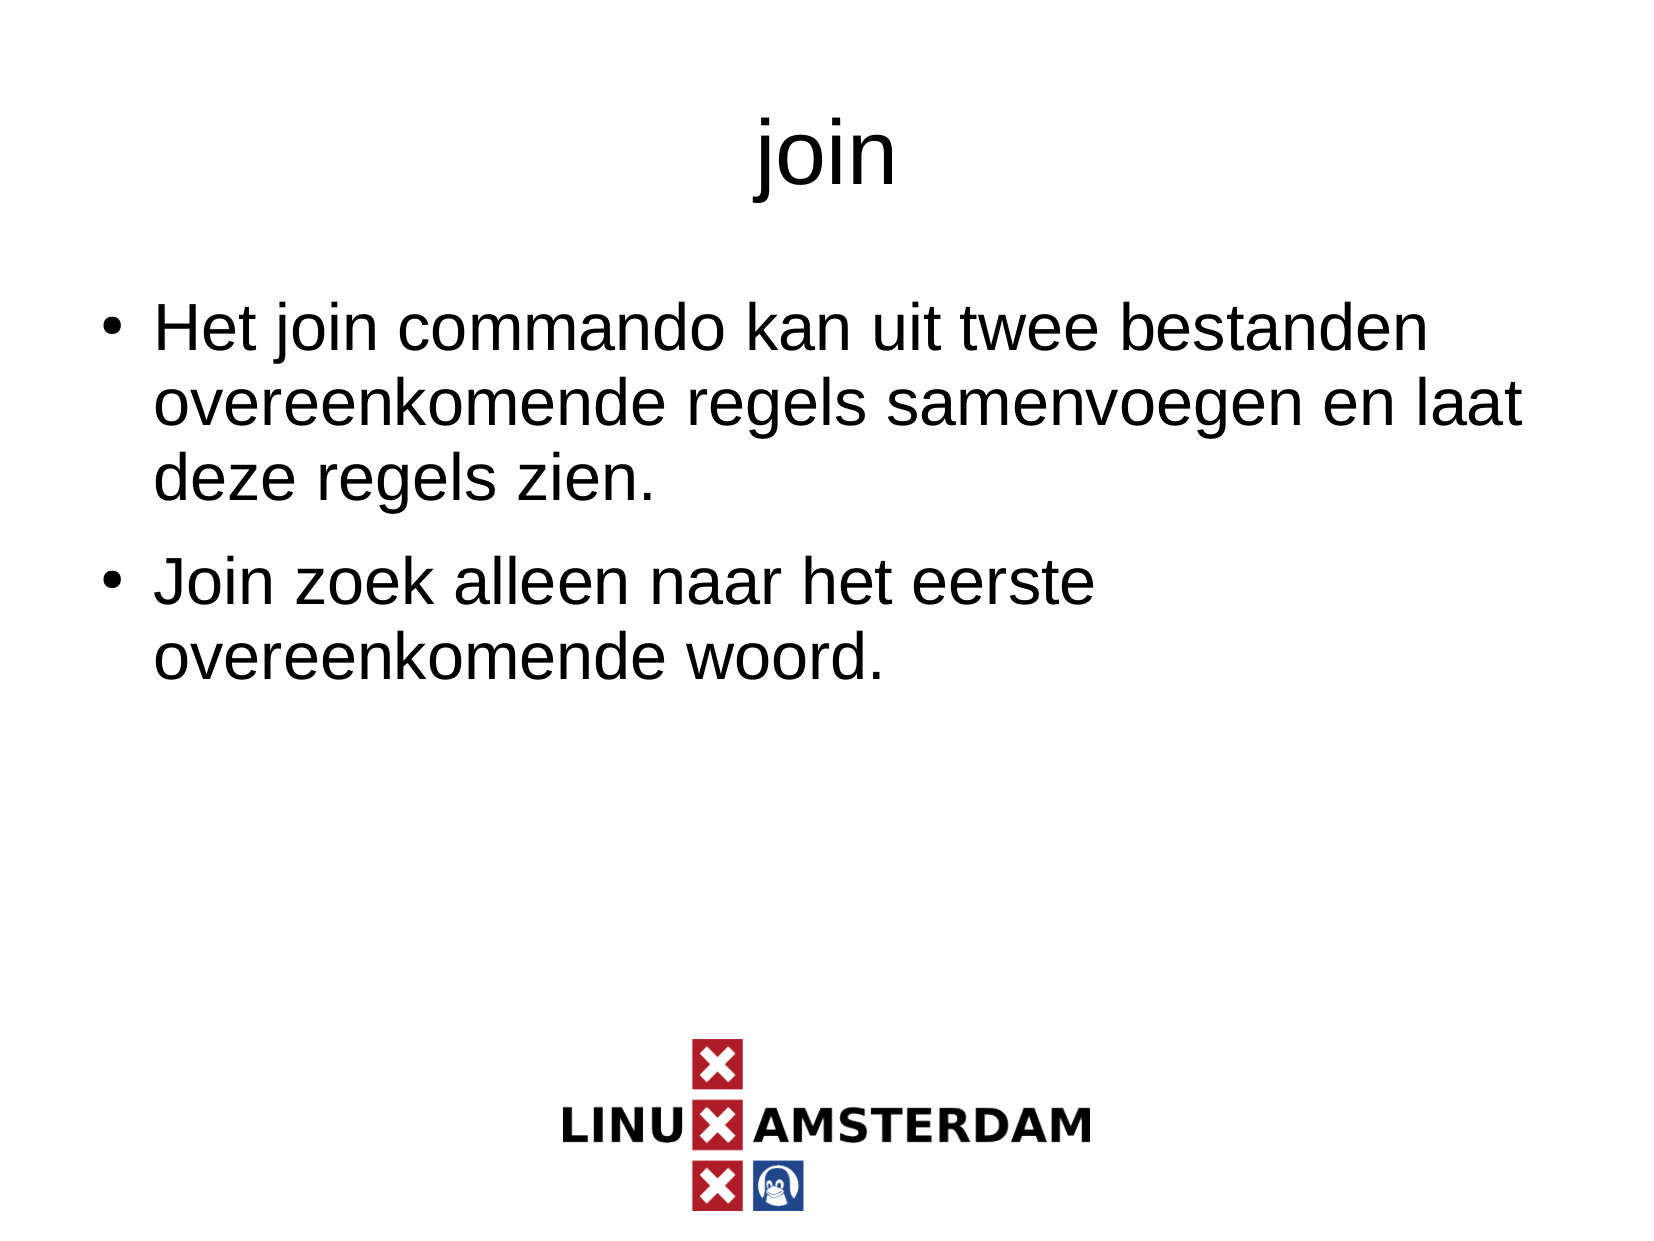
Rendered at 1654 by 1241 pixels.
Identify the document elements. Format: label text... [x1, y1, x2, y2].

list Het join commando kan uit twee bestanden overeenkomende regels samenvoegen en laat deze regels zien. Join zoek alleen naar het eerste overeenkomende woord. [82, 290, 1571, 1010]
picture [563, 1039, 1090, 1211]
title join [82, 49, 1571, 257]
